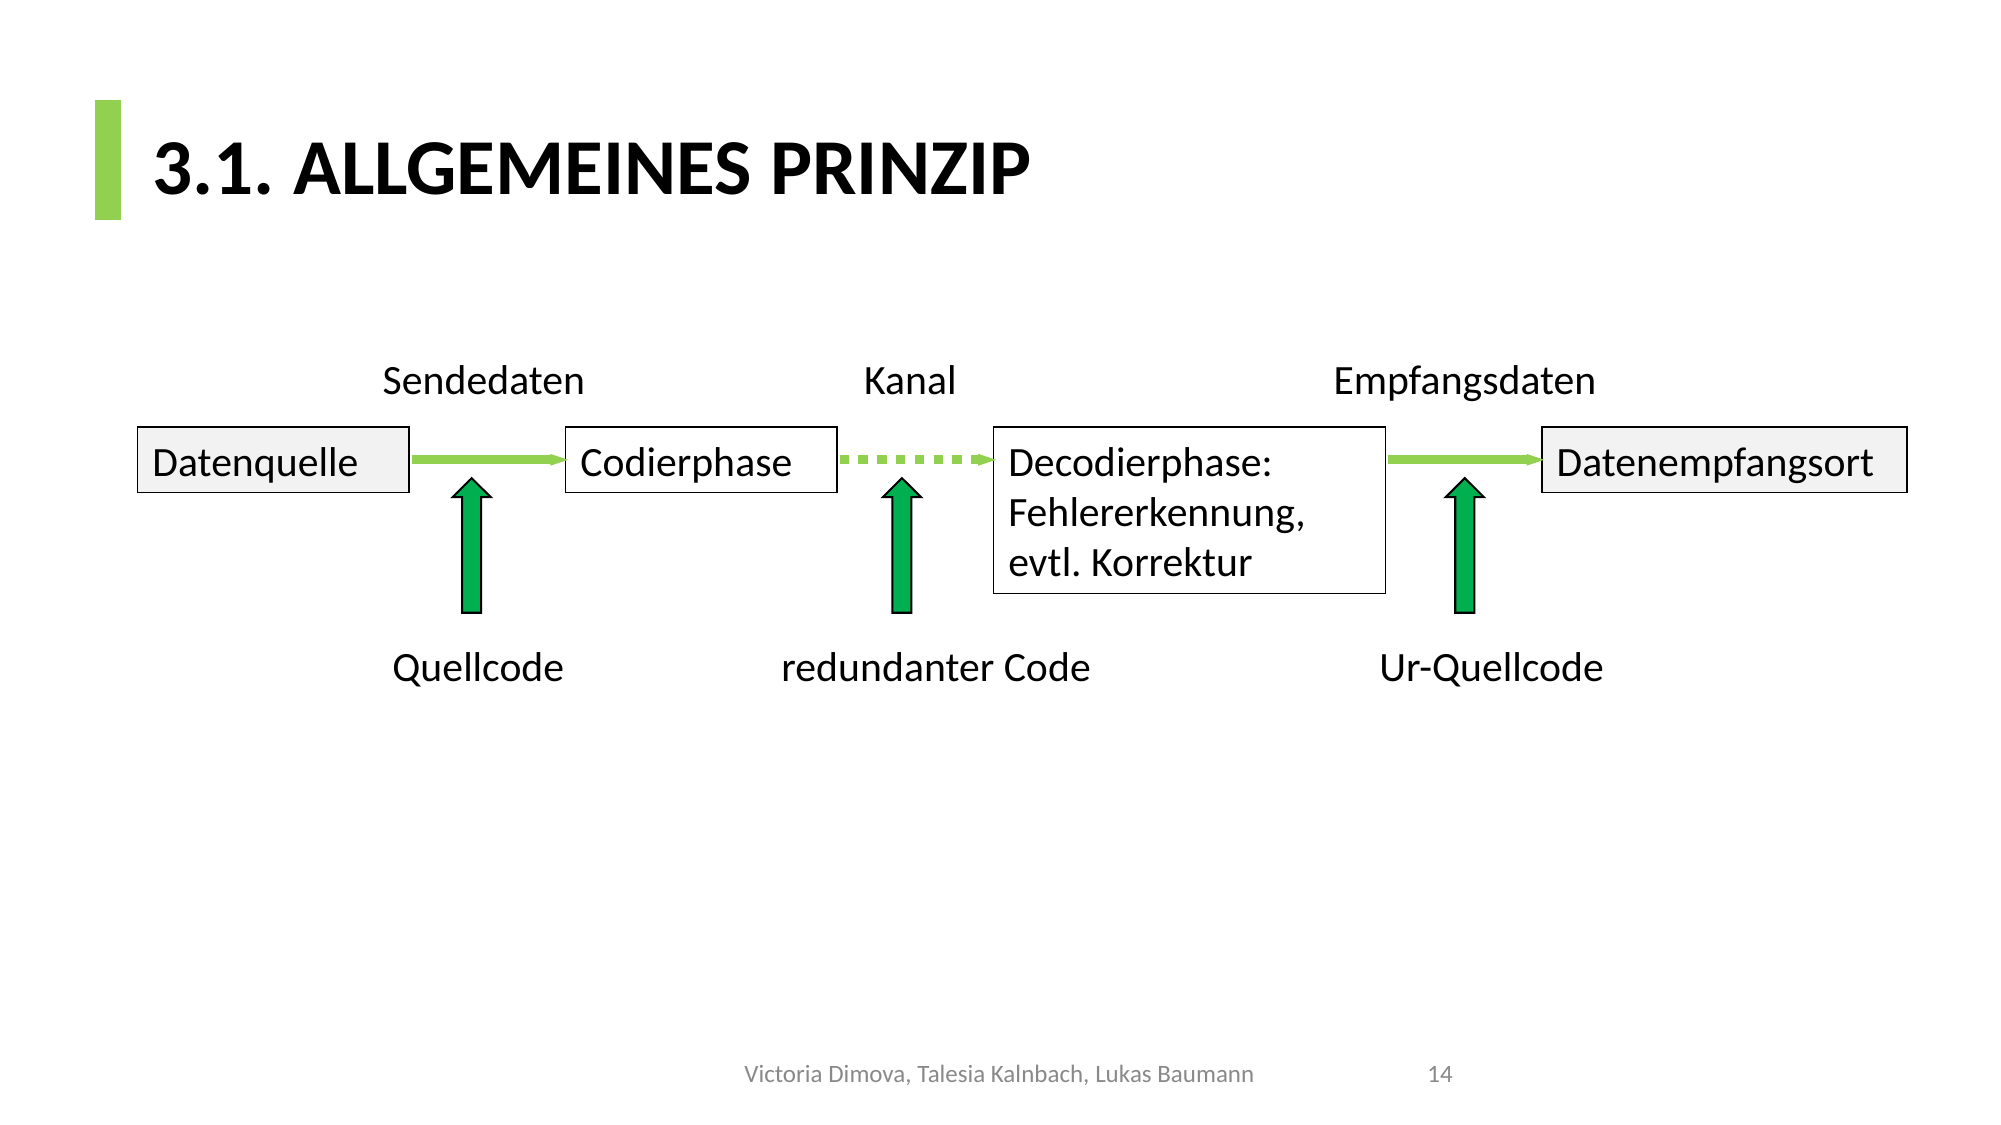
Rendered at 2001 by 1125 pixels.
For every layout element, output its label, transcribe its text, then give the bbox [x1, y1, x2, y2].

text_box [96, 101, 120, 219]
text_box redundanter Code [766, 632, 1176, 699]
text_box Victoria Dimova, Talesia Kalnbach, Lukas Baumann [662, 1042, 1338, 1103]
text_box [452, 478, 491, 613]
text_box Datenempfangsort [1541, 426, 1908, 493]
text_box 14 [1412, 1042, 1863, 1103]
text_box Ur-Quellcode [1364, 632, 1667, 699]
text_box Sendedaten [367, 344, 612, 411]
text_box Datenquelle [137, 426, 410, 493]
title 3.1. ALLGEMEINES PRINZIP [137, 59, 1863, 278]
text_box [1445, 478, 1484, 613]
text_box Quellcode [377, 632, 603, 699]
text_box Decodierphase: Fehlererkennung, evtl. Korrektur [993, 426, 1386, 594]
text_box Kanal [849, 344, 1094, 411]
text_box [882, 478, 922, 613]
text_box Empfangsdaten [1318, 344, 1685, 411]
text_box Codierphase [565, 426, 838, 493]
